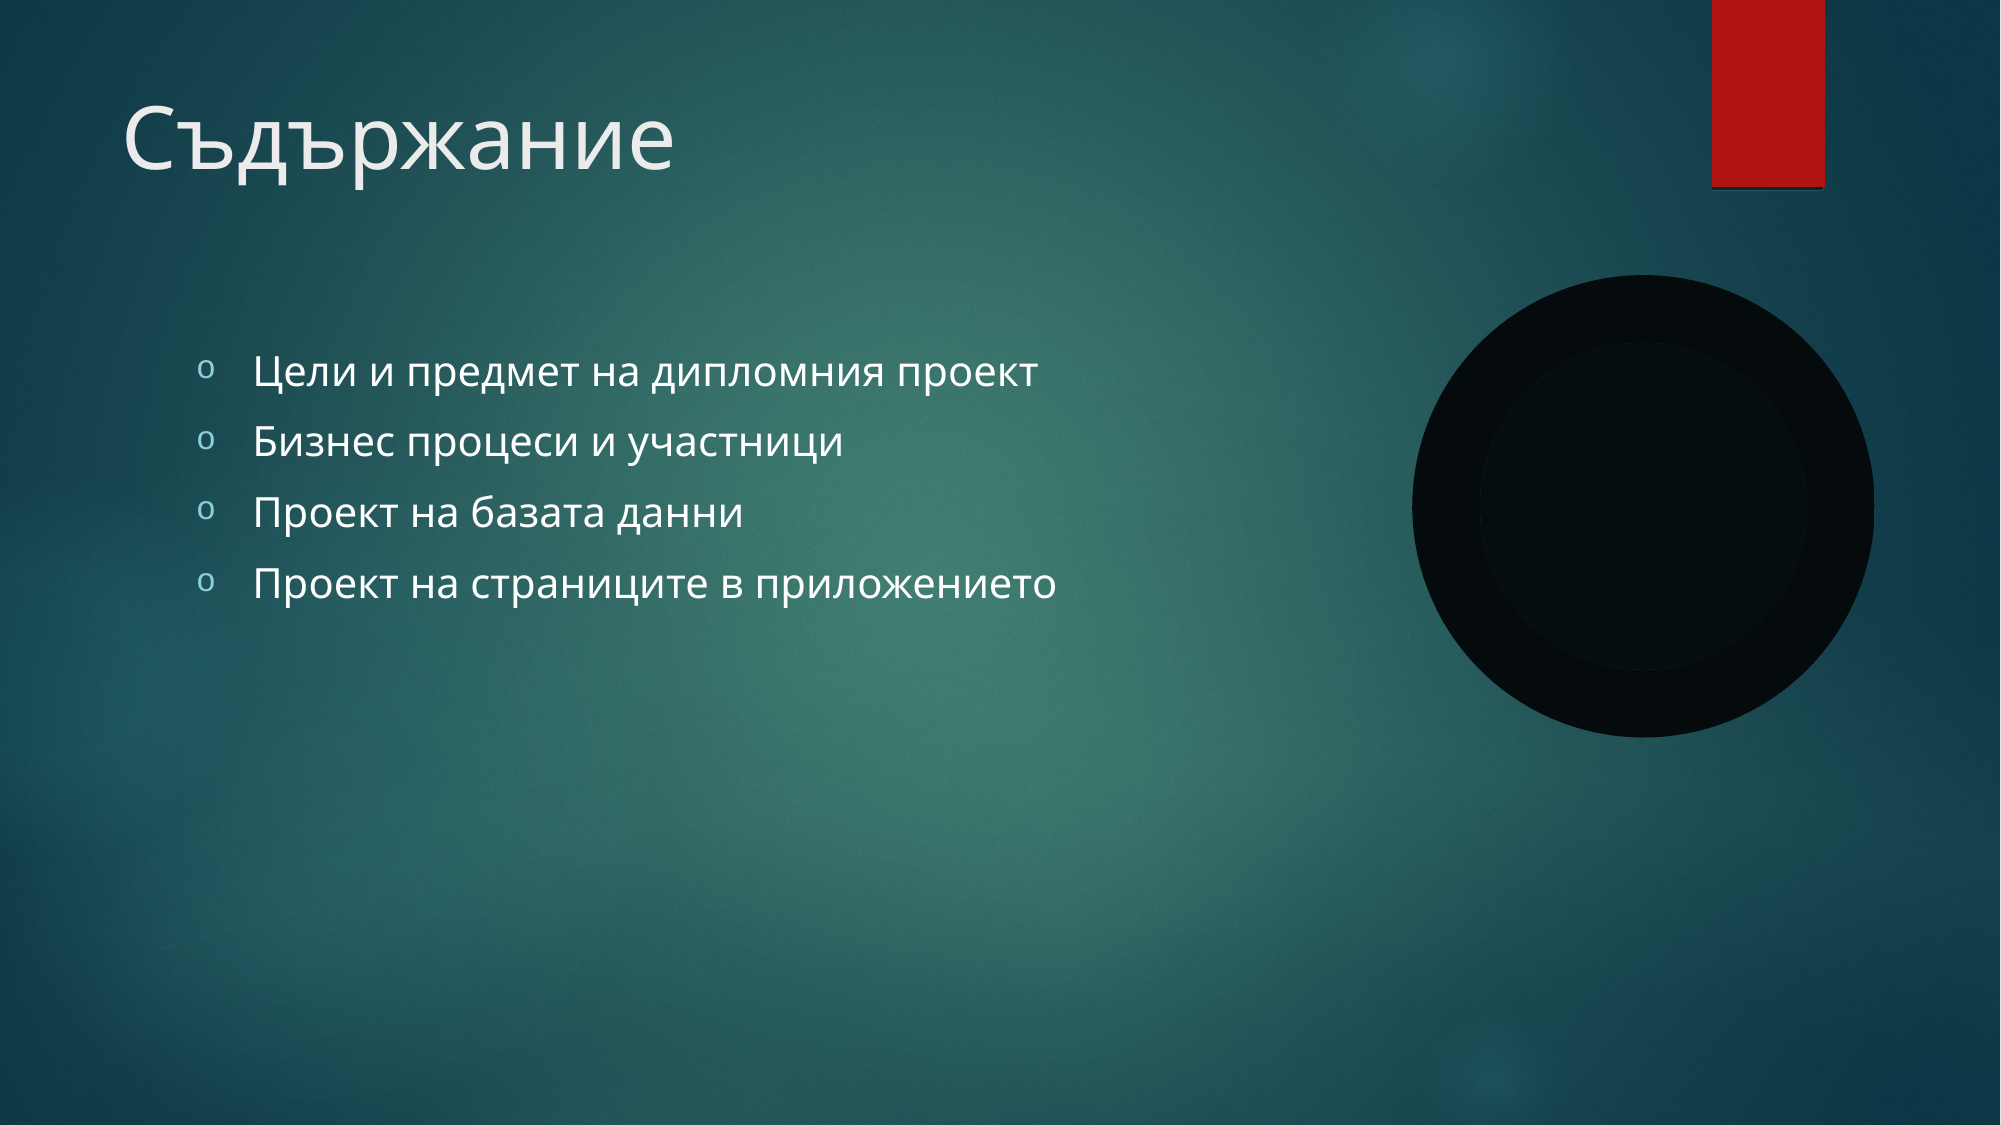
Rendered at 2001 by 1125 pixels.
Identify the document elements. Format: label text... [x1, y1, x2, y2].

title Съдържание [106, 74, 1649, 305]
list Цели и предмет на дипломния проект Бизнес процеси и участници Проект на базата данни Проект на страниците в приложението [181, 336, 1649, 1026]
